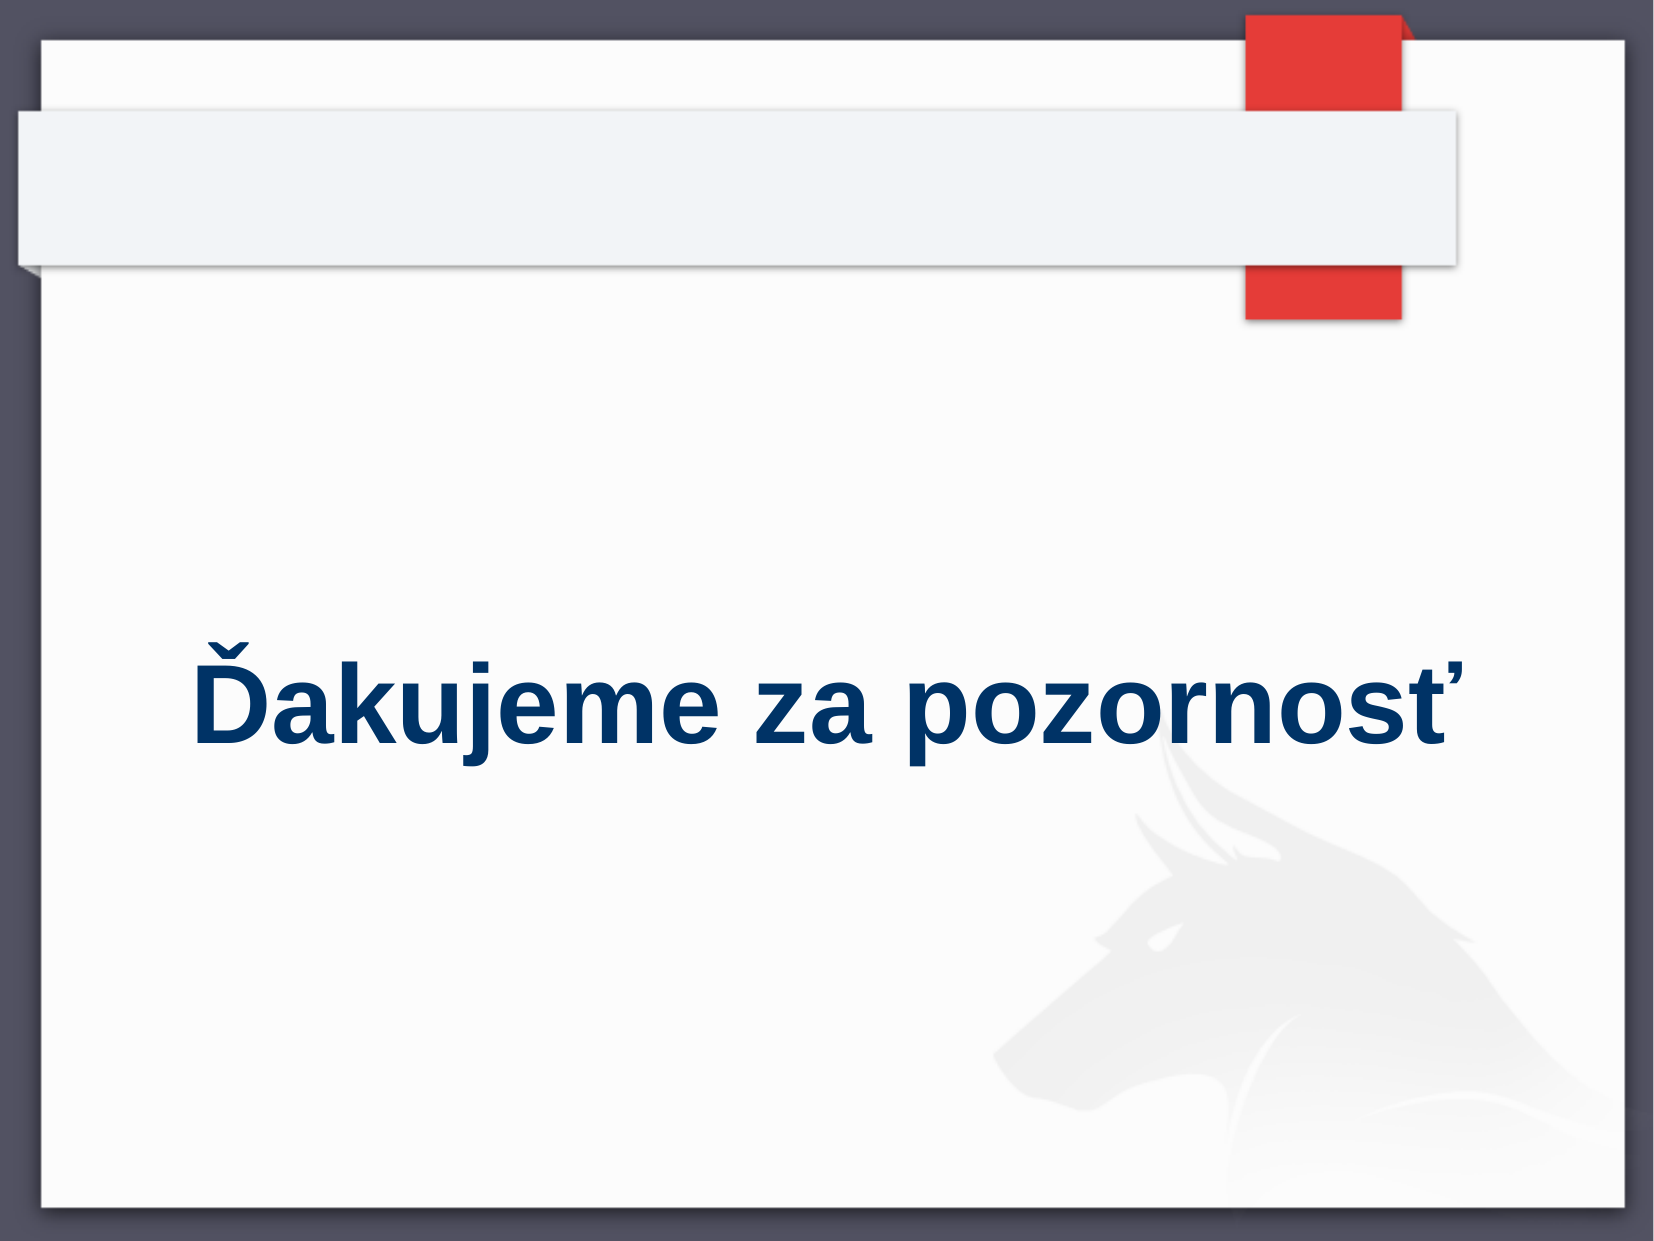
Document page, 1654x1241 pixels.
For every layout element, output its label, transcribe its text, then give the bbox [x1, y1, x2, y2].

subtitle Ďakujeme za pozornosť [82, 345, 1571, 1065]
picture [0, 0, 1654, 1241]
